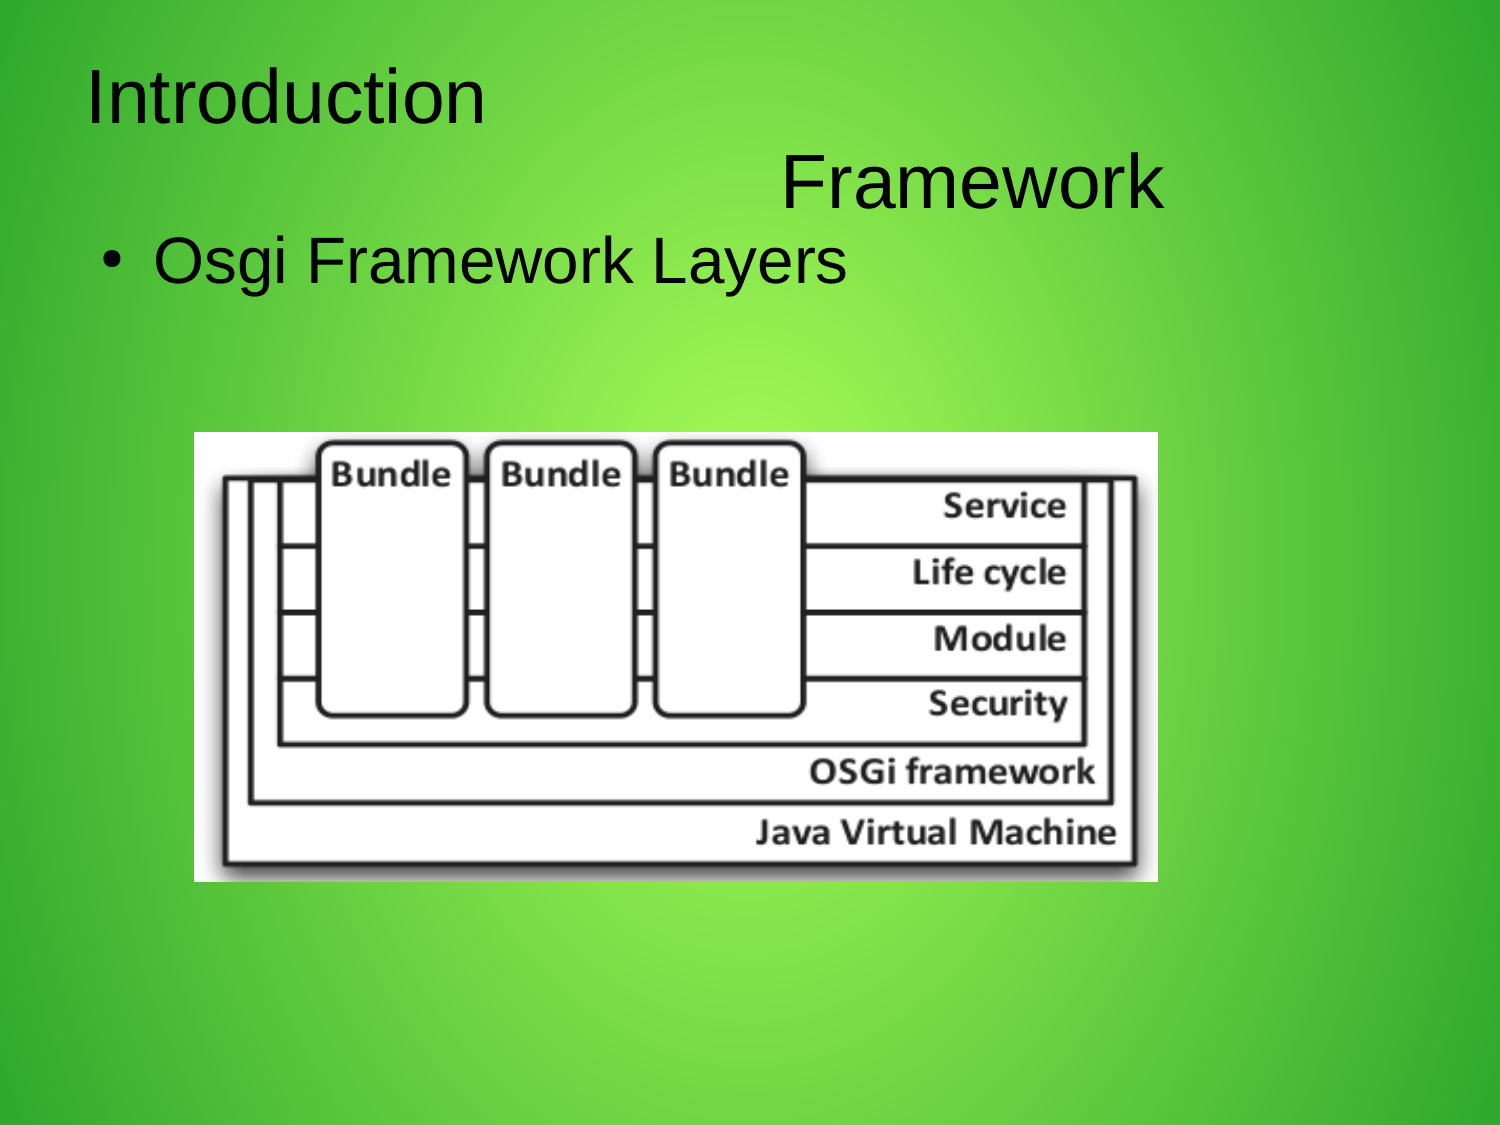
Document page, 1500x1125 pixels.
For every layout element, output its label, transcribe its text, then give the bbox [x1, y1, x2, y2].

title Introduction Framework [75, 53, 1359, 226]
list Osgi Framework Layers [82, 224, 1500, 764]
picture [194, 432, 1158, 882]
